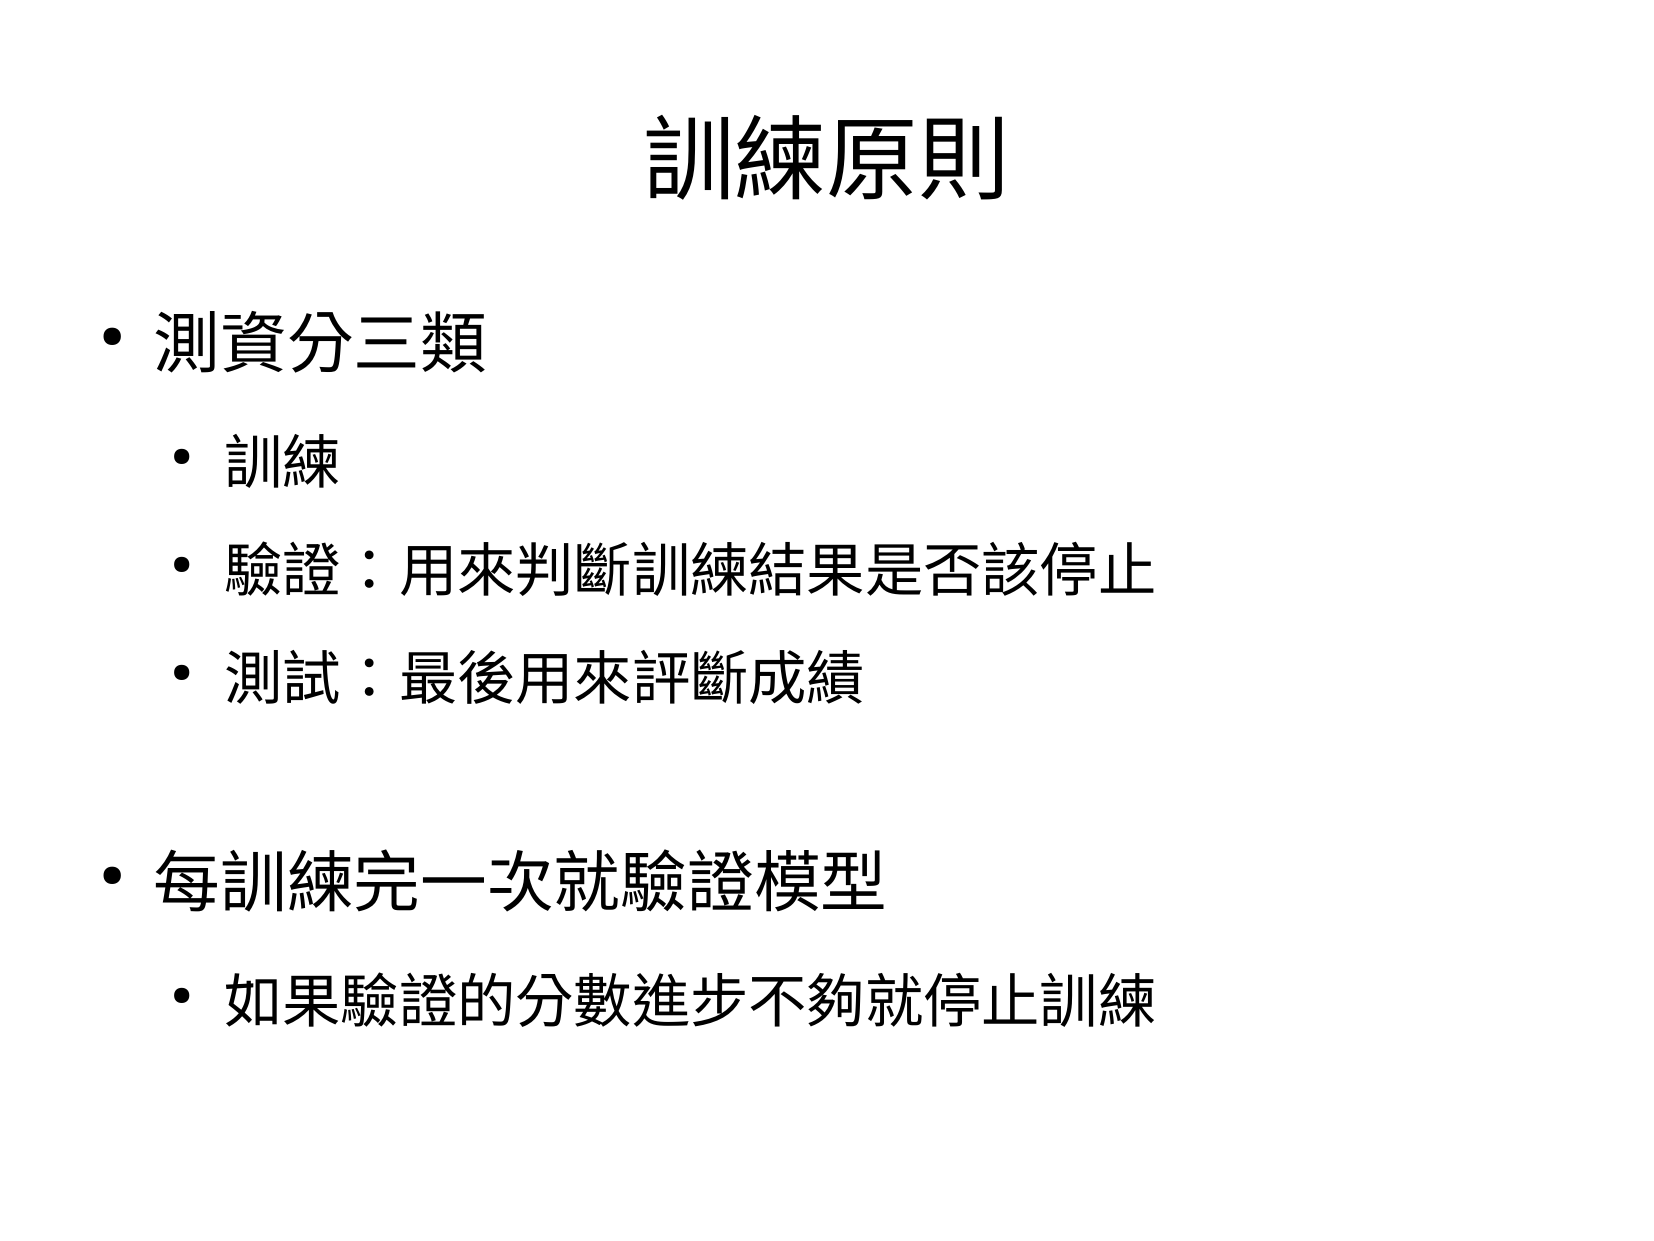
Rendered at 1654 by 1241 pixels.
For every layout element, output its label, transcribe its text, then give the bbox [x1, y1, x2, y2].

list 測資分三類 訓練 驗證：用來判斷訓練結果是否該停止 測試：最後用來評斷成績 每訓練完一次就驗證模型 如果驗證的分數進步不夠就停止訓練 [82, 290, 1571, 1109]
title 訓練原則 [82, 49, 1571, 257]
